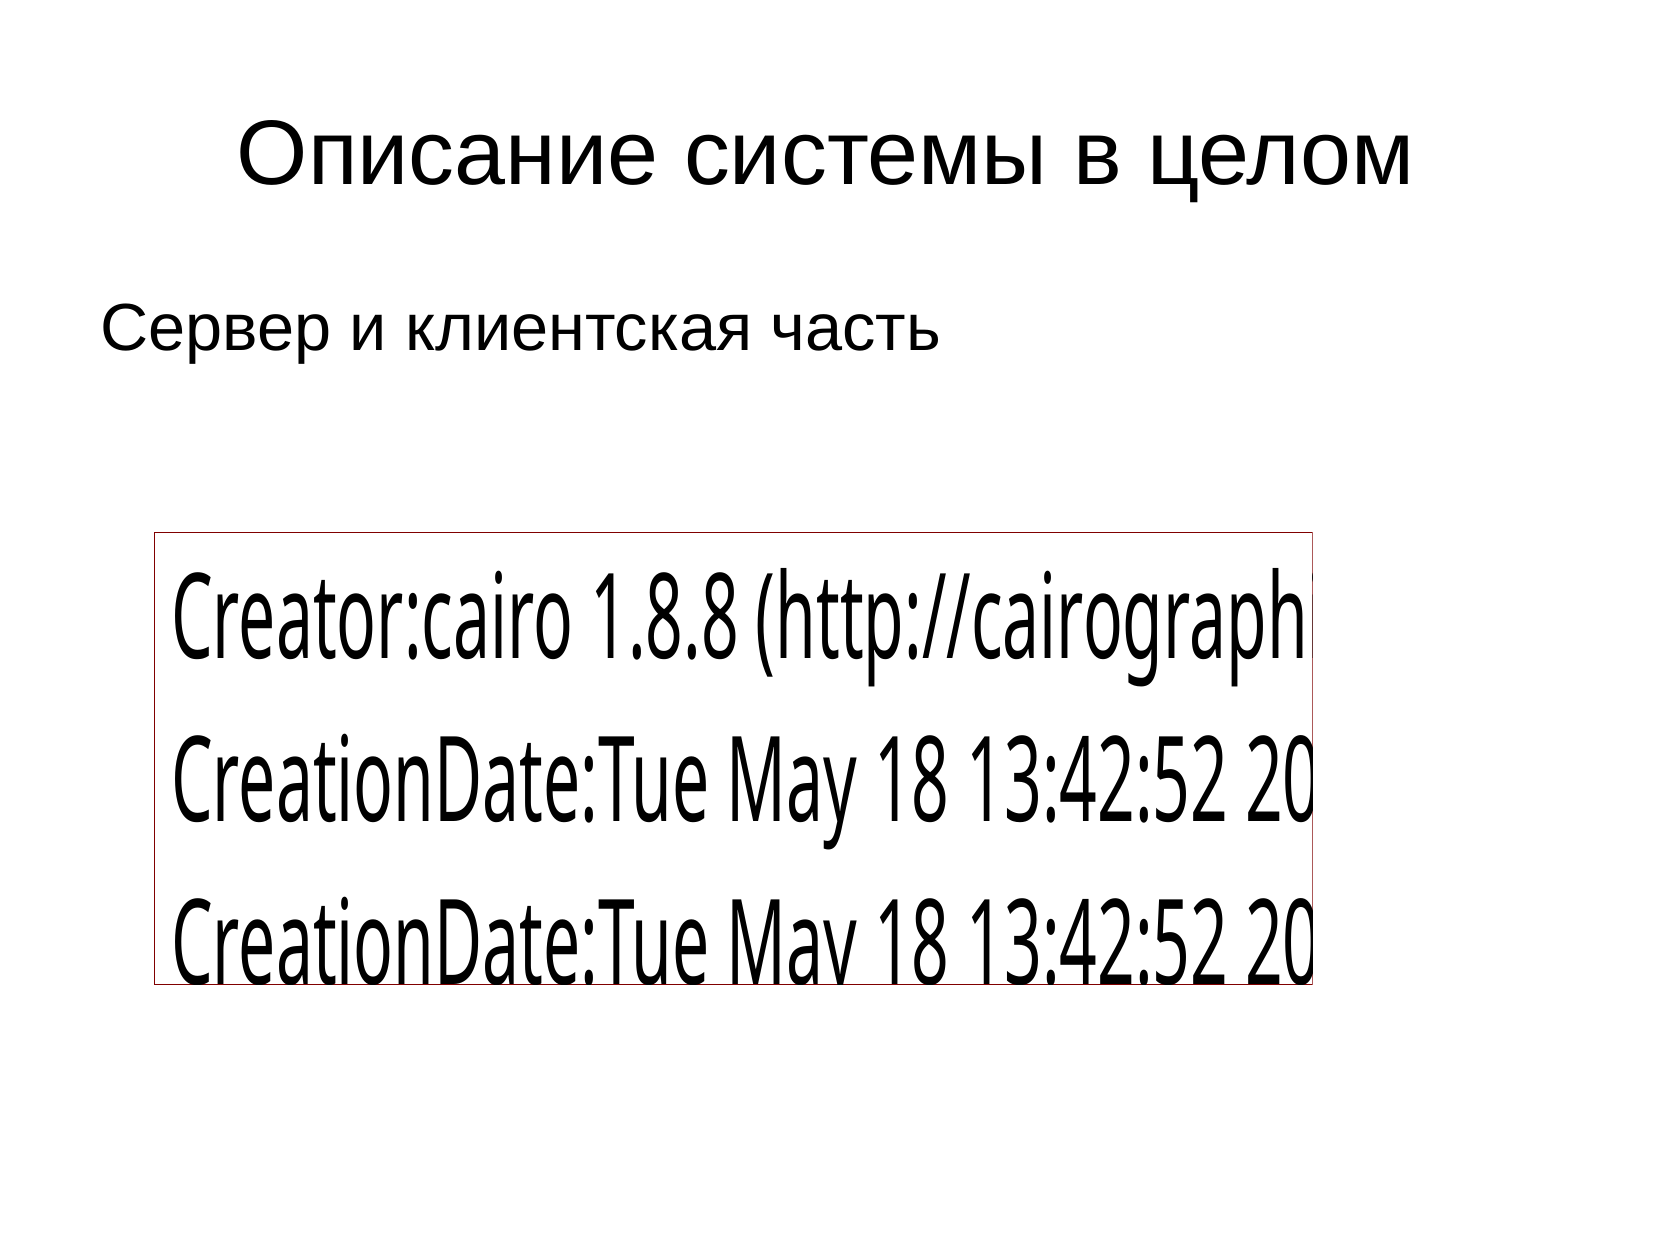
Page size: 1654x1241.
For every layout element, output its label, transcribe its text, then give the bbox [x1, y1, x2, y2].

title Описание системы в целом [82, 56, 1571, 250]
list Сервер и клиентская часть [82, 290, 1571, 1109]
picture [150, 525, 1313, 985]
